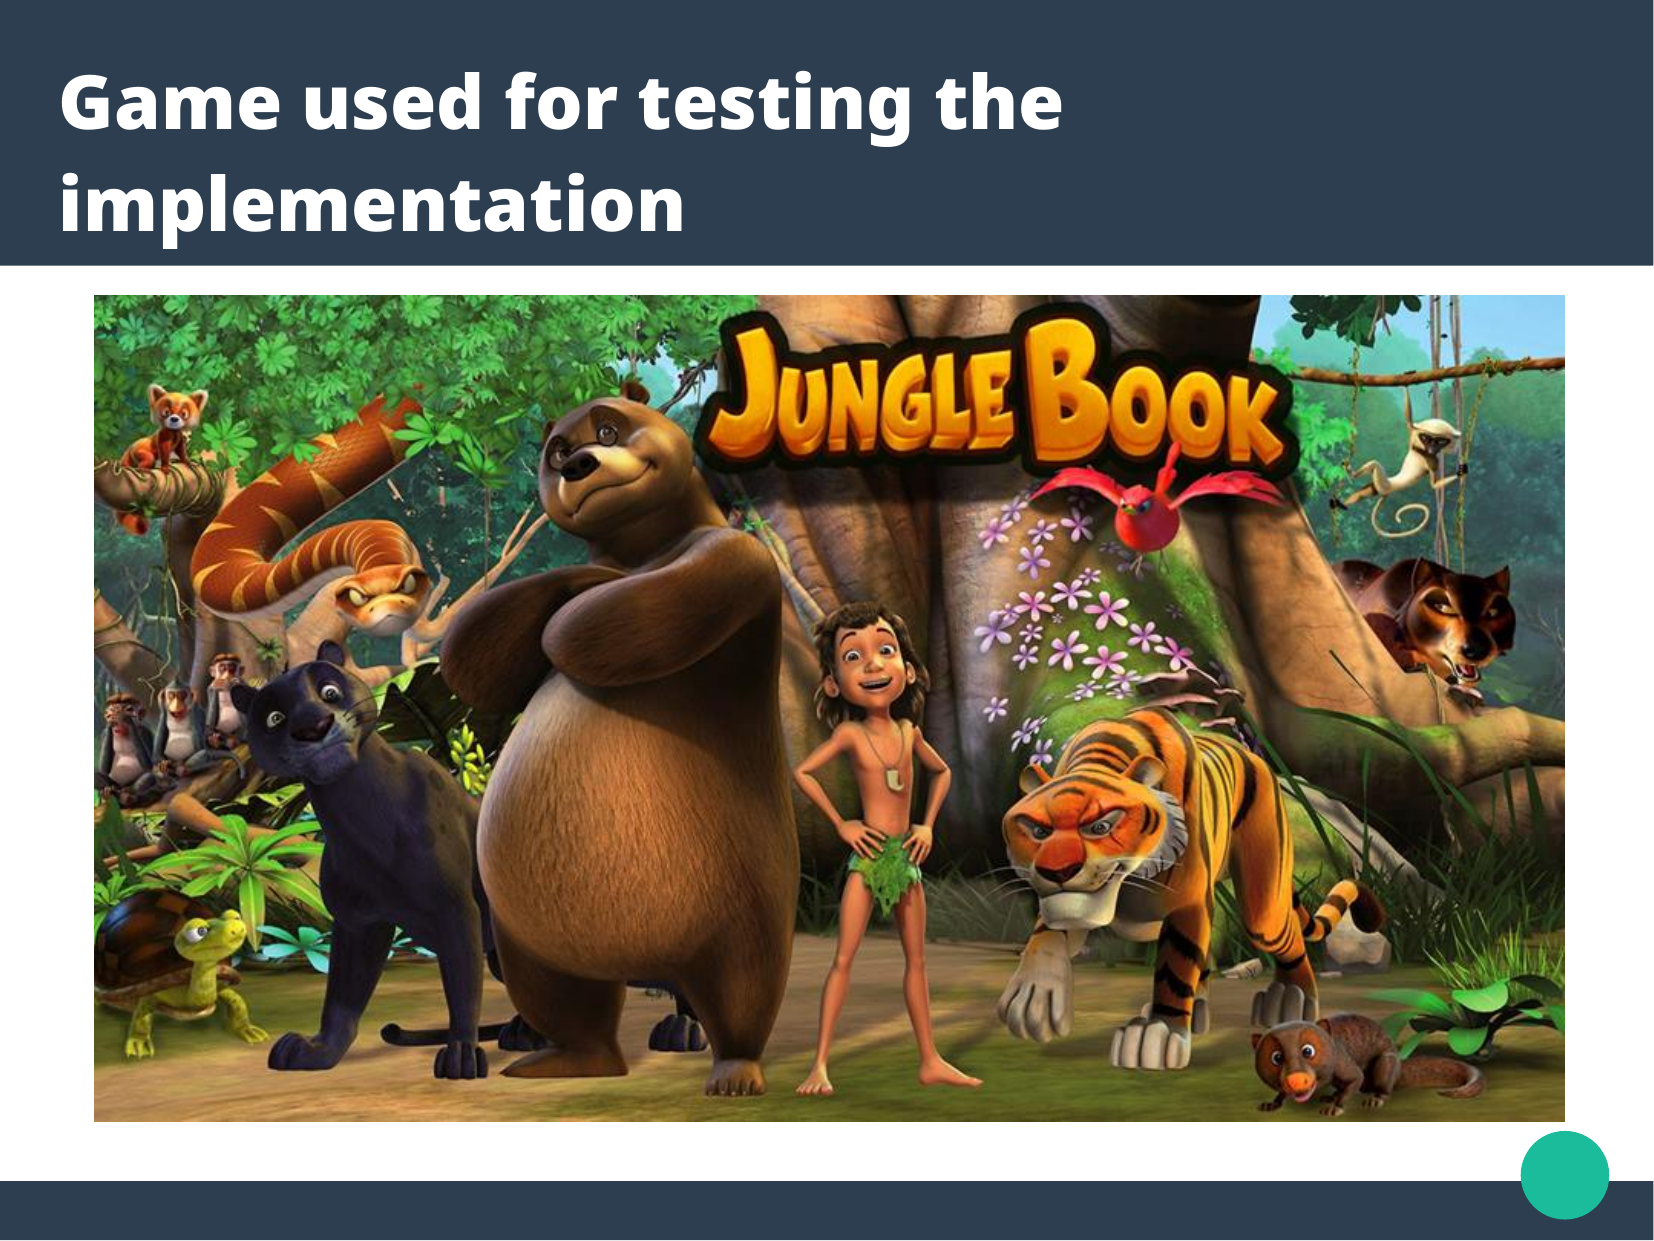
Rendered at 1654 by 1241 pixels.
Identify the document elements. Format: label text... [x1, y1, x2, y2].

picture [94, 295, 1565, 1123]
title Game used for testing the implementation [59, 49, 1595, 207]
